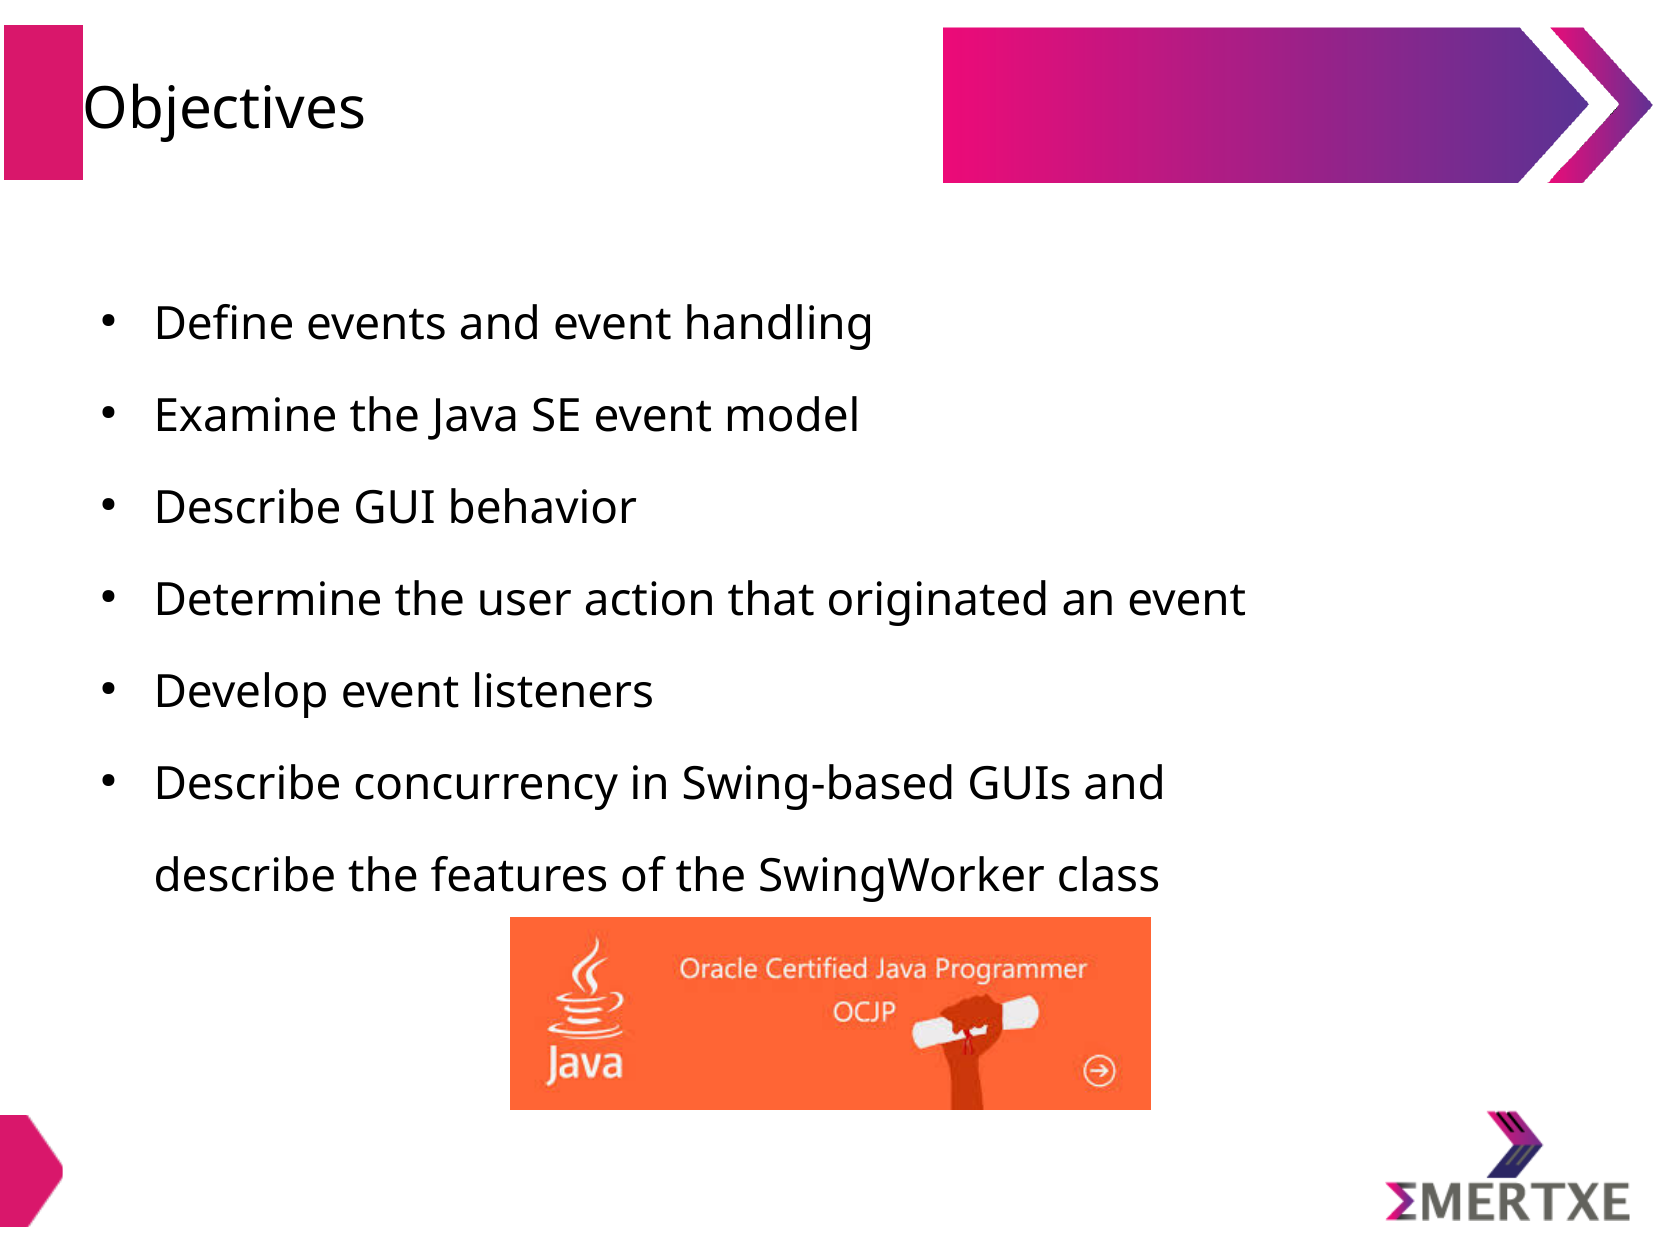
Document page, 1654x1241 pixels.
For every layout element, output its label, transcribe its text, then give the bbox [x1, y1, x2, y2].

title Objectives [82, 2, 1571, 210]
list Define events and event handling Examine the Java SE event model Describe GUI behavior Determine the user action that originated an event Develop event listeners Describe concurrency in Swing-based GUIs and describe the features of the SwingWorker class [82, 290, 1571, 1010]
picture [510, 917, 1151, 1111]
picture [1385, 1107, 1631, 1221]
picture [1571, 27, 1653, 183]
